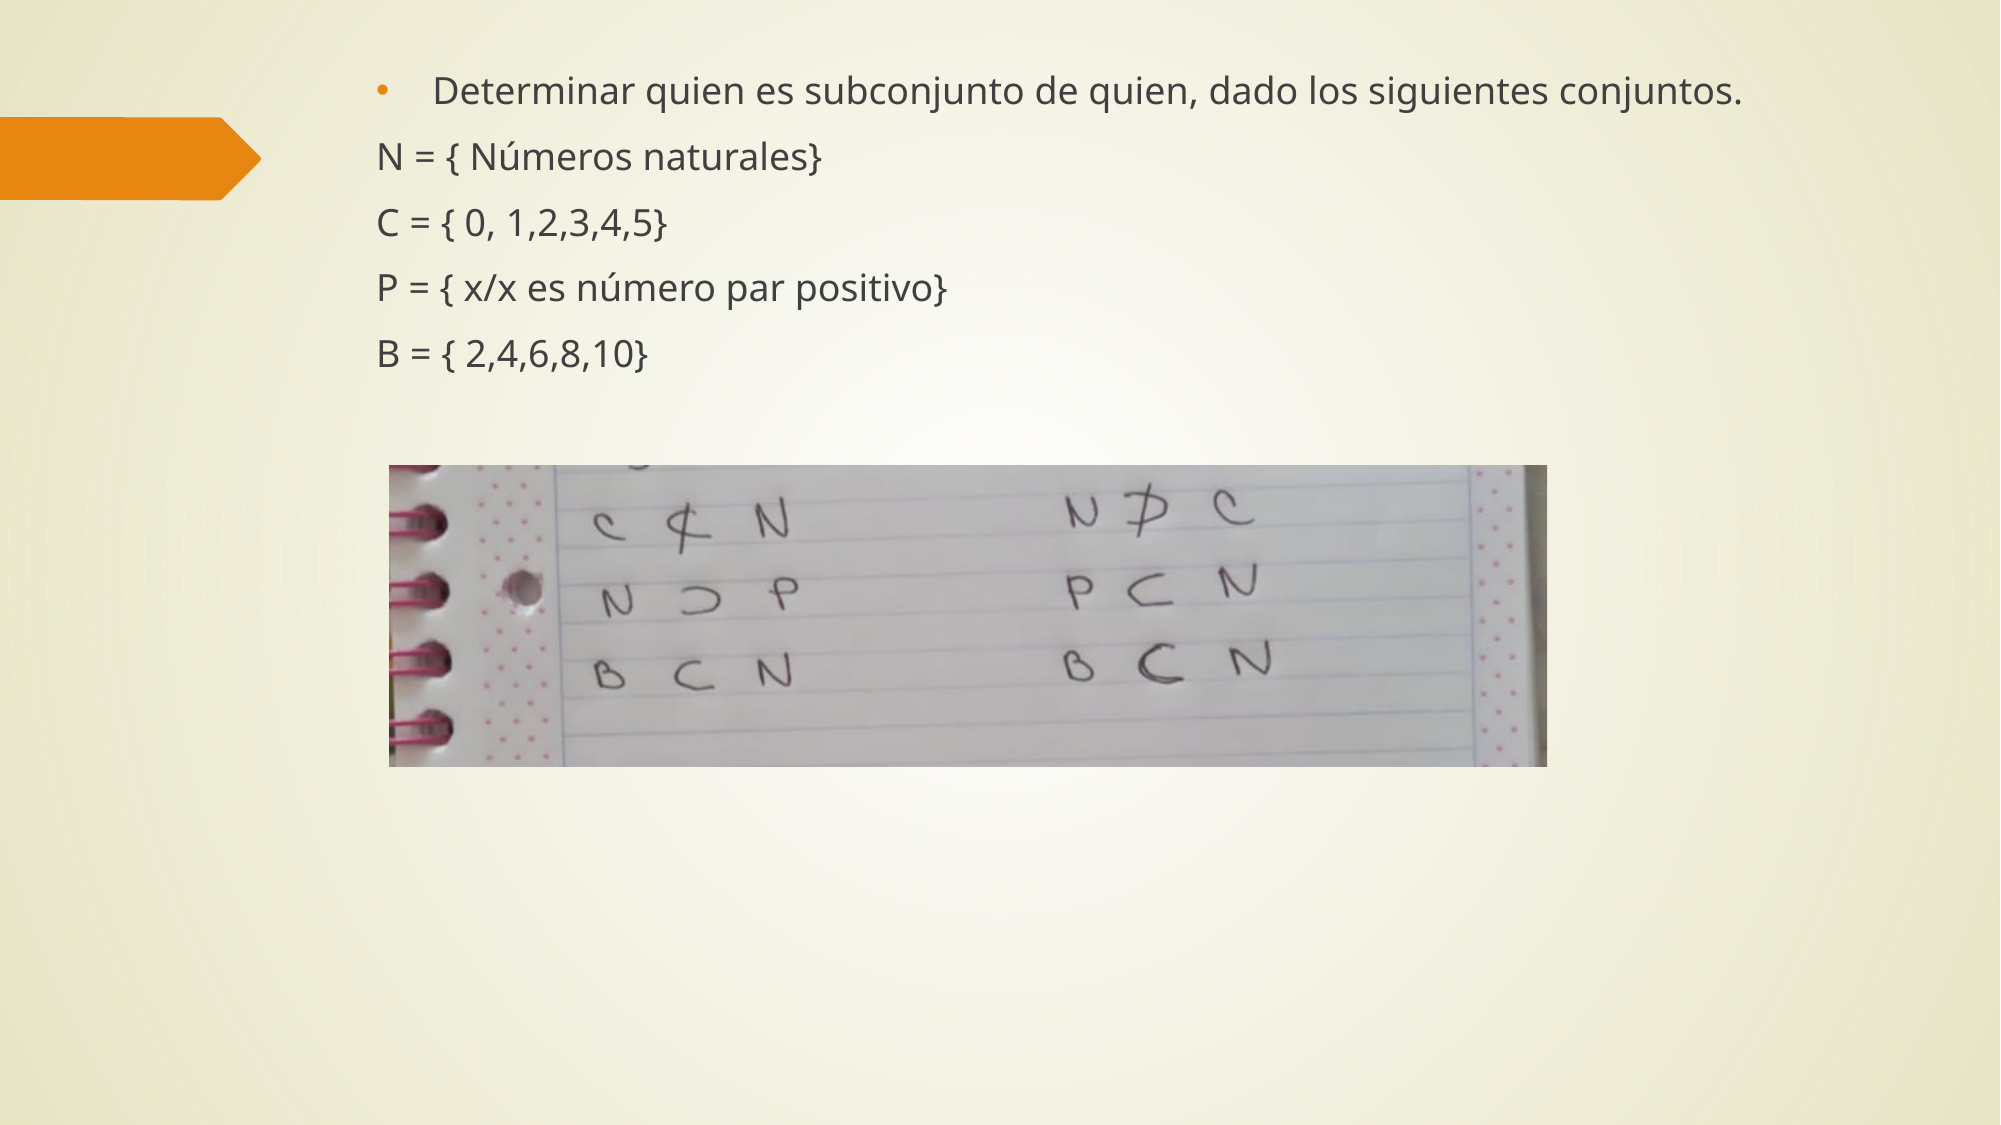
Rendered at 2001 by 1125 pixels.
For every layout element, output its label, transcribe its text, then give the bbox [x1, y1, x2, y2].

picture [389, 464, 1548, 767]
list Determinar quien es subconjunto de quien, dado los siguientes conjuntos. N = { Números naturales} C = { 0, 1,2,3,4,5} P = { x/x es número par positivo} B = { 2,4,6,8,10} [361, 59, 1824, 452]
